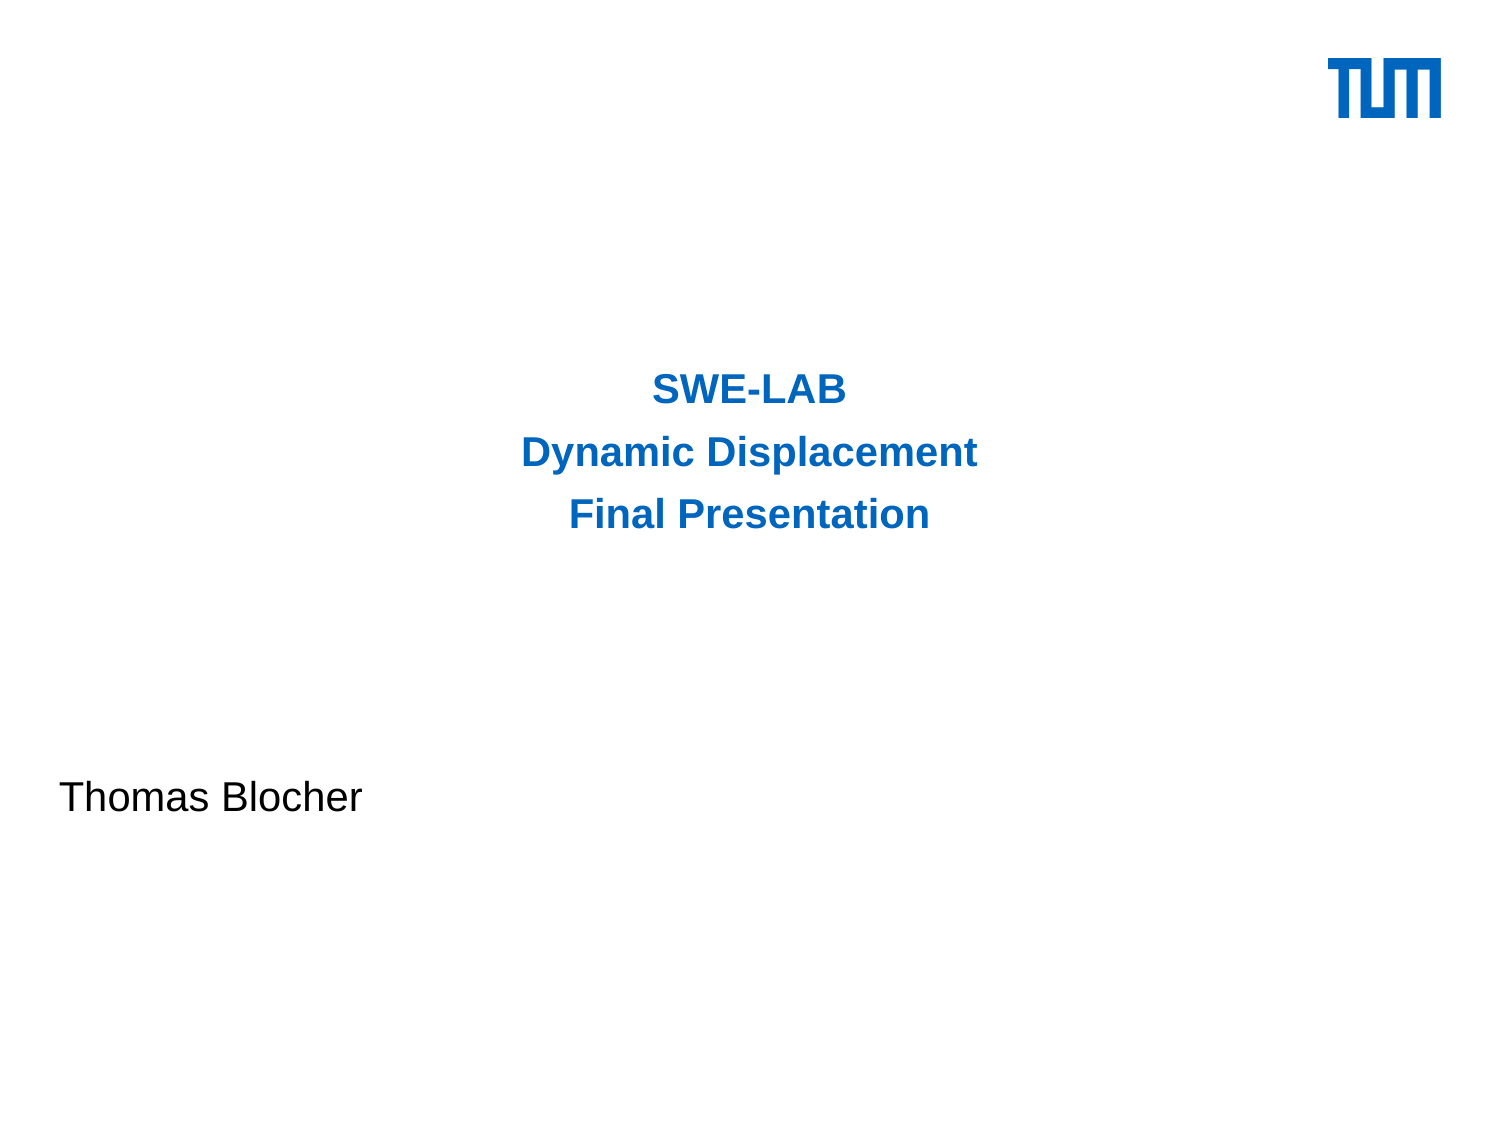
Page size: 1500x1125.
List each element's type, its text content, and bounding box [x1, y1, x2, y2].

subtitle Thomas Blocher [58, 644, 1441, 933]
title SWE-LAB Dynamic Displacement Final Presentation [58, 349, 1441, 591]
picture [1328, 58, 1441, 118]
